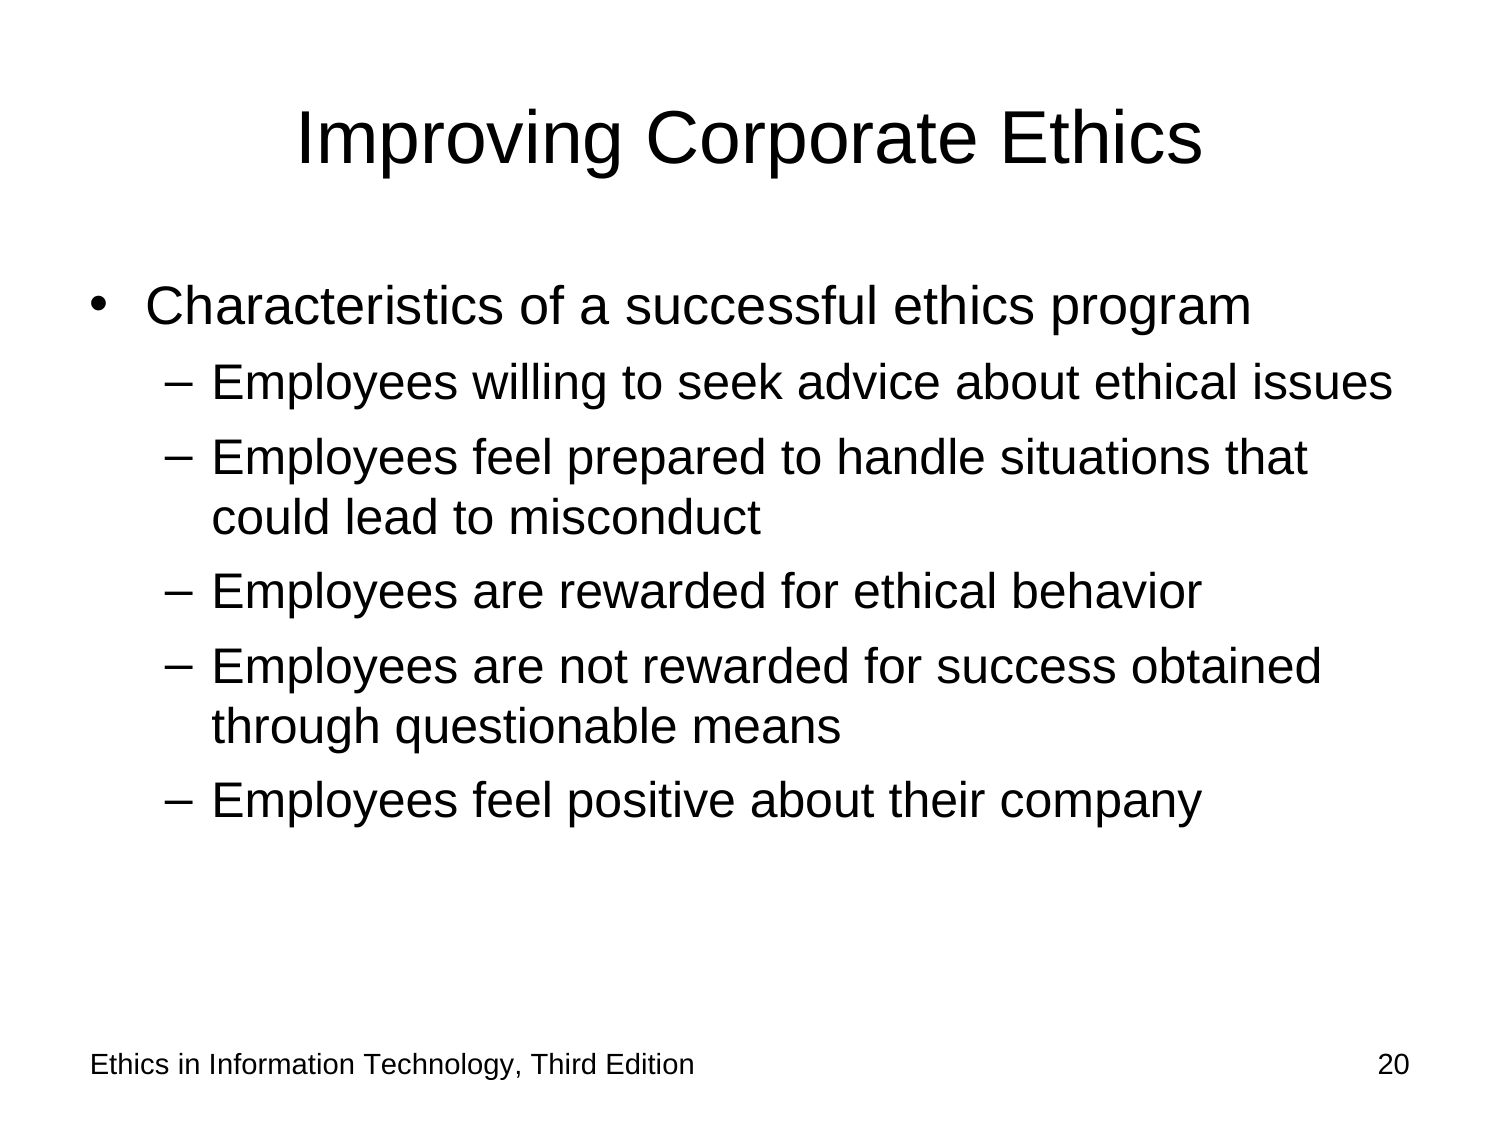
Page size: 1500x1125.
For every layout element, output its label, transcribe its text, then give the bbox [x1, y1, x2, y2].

list Characteristics of a successful ethics program Employees willing to seek advice about ethical issues Employees feel prepared to handle situations that could lead to misconduct Employees are rewarded for ethical behavior Employees are not rewarded for success obtained through questionable means Employees feel positive about their company [75, 262, 1425, 1005]
text_box <number> [1074, 1037, 1425, 1103]
text_box Ethics in Information Technology, Third Edition [74, 1037, 1074, 1103]
title Improving Corporate Ethics [75, 45, 1425, 233]
